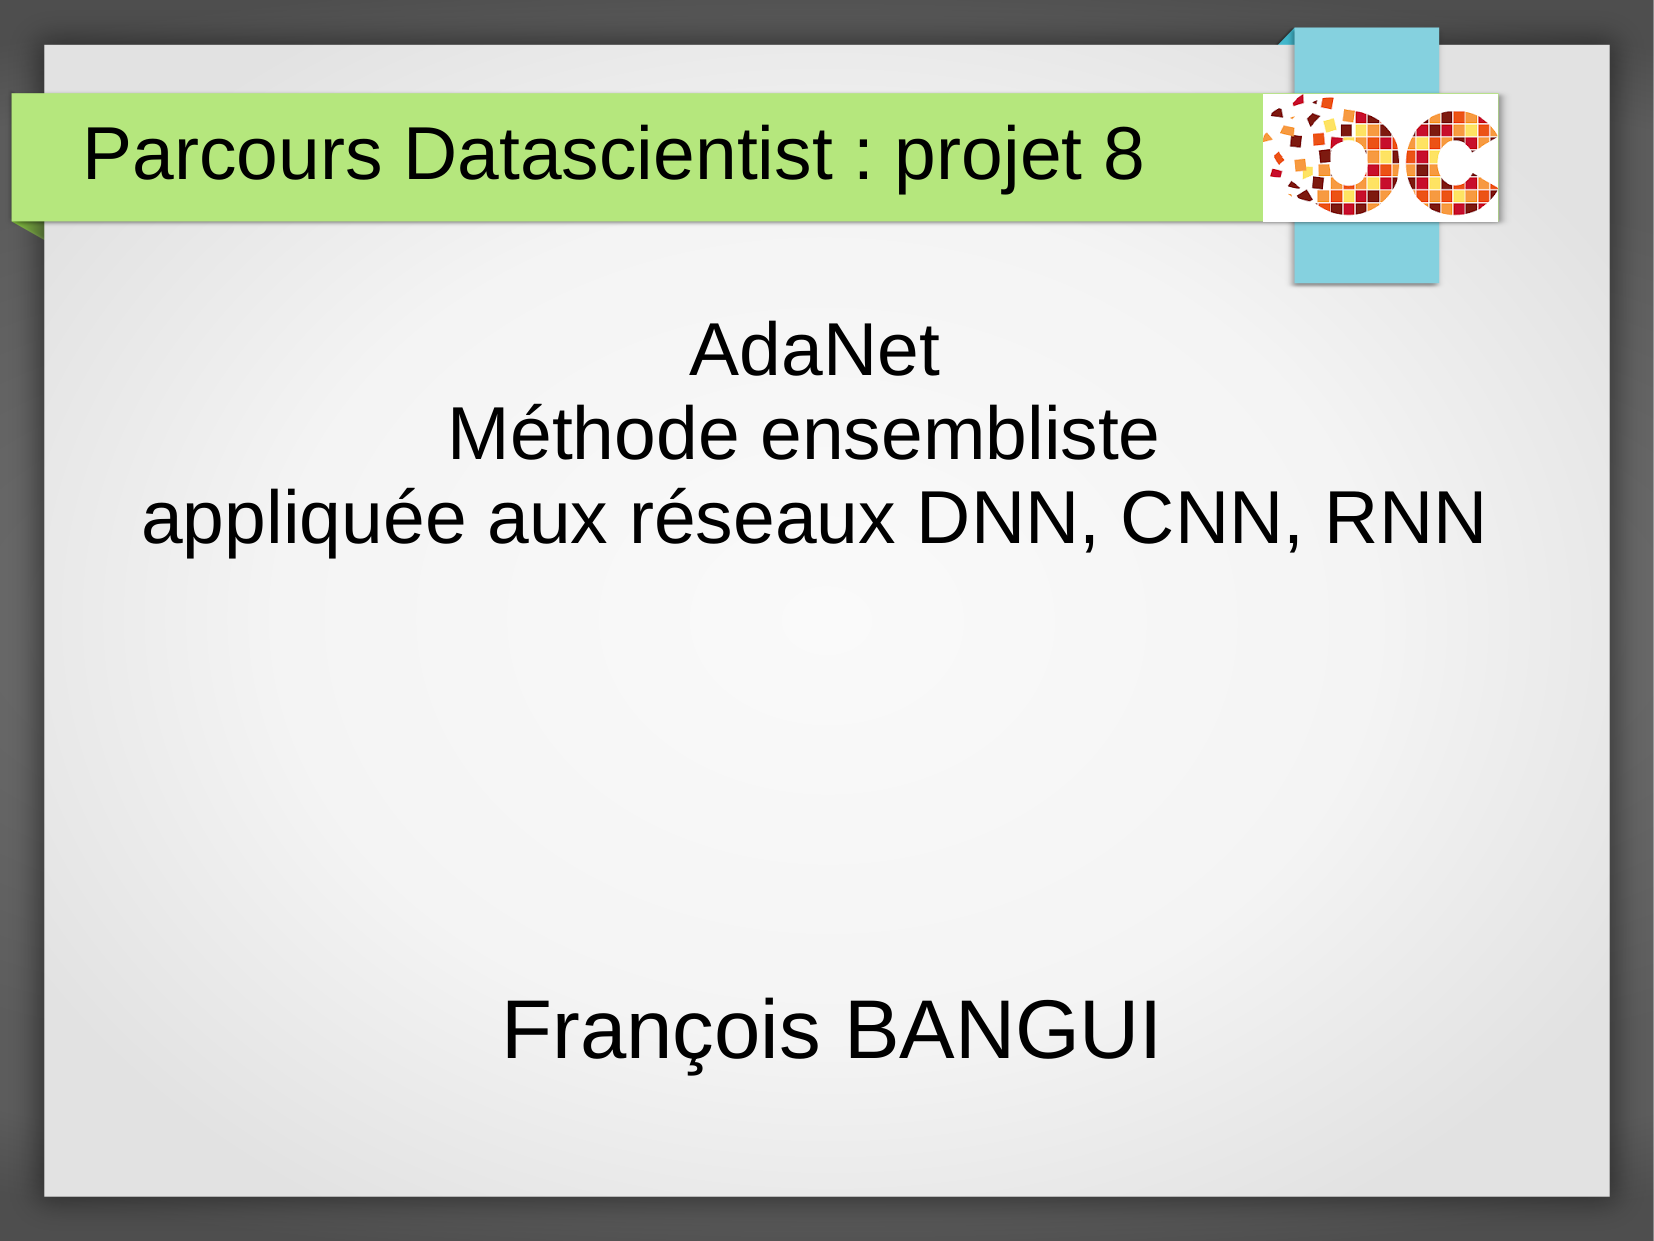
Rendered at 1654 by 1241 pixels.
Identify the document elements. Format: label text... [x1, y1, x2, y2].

title Parcours Datascientist : projet 8 [82, 94, 1263, 213]
text_box AdaNet Méthode ensembliste appliquée aux réseaux DNN, CNN, RNN [47, 300, 1583, 568]
picture [0, 0, 1654, 1241]
text_box François BANGUI [47, 952, 1619, 1108]
